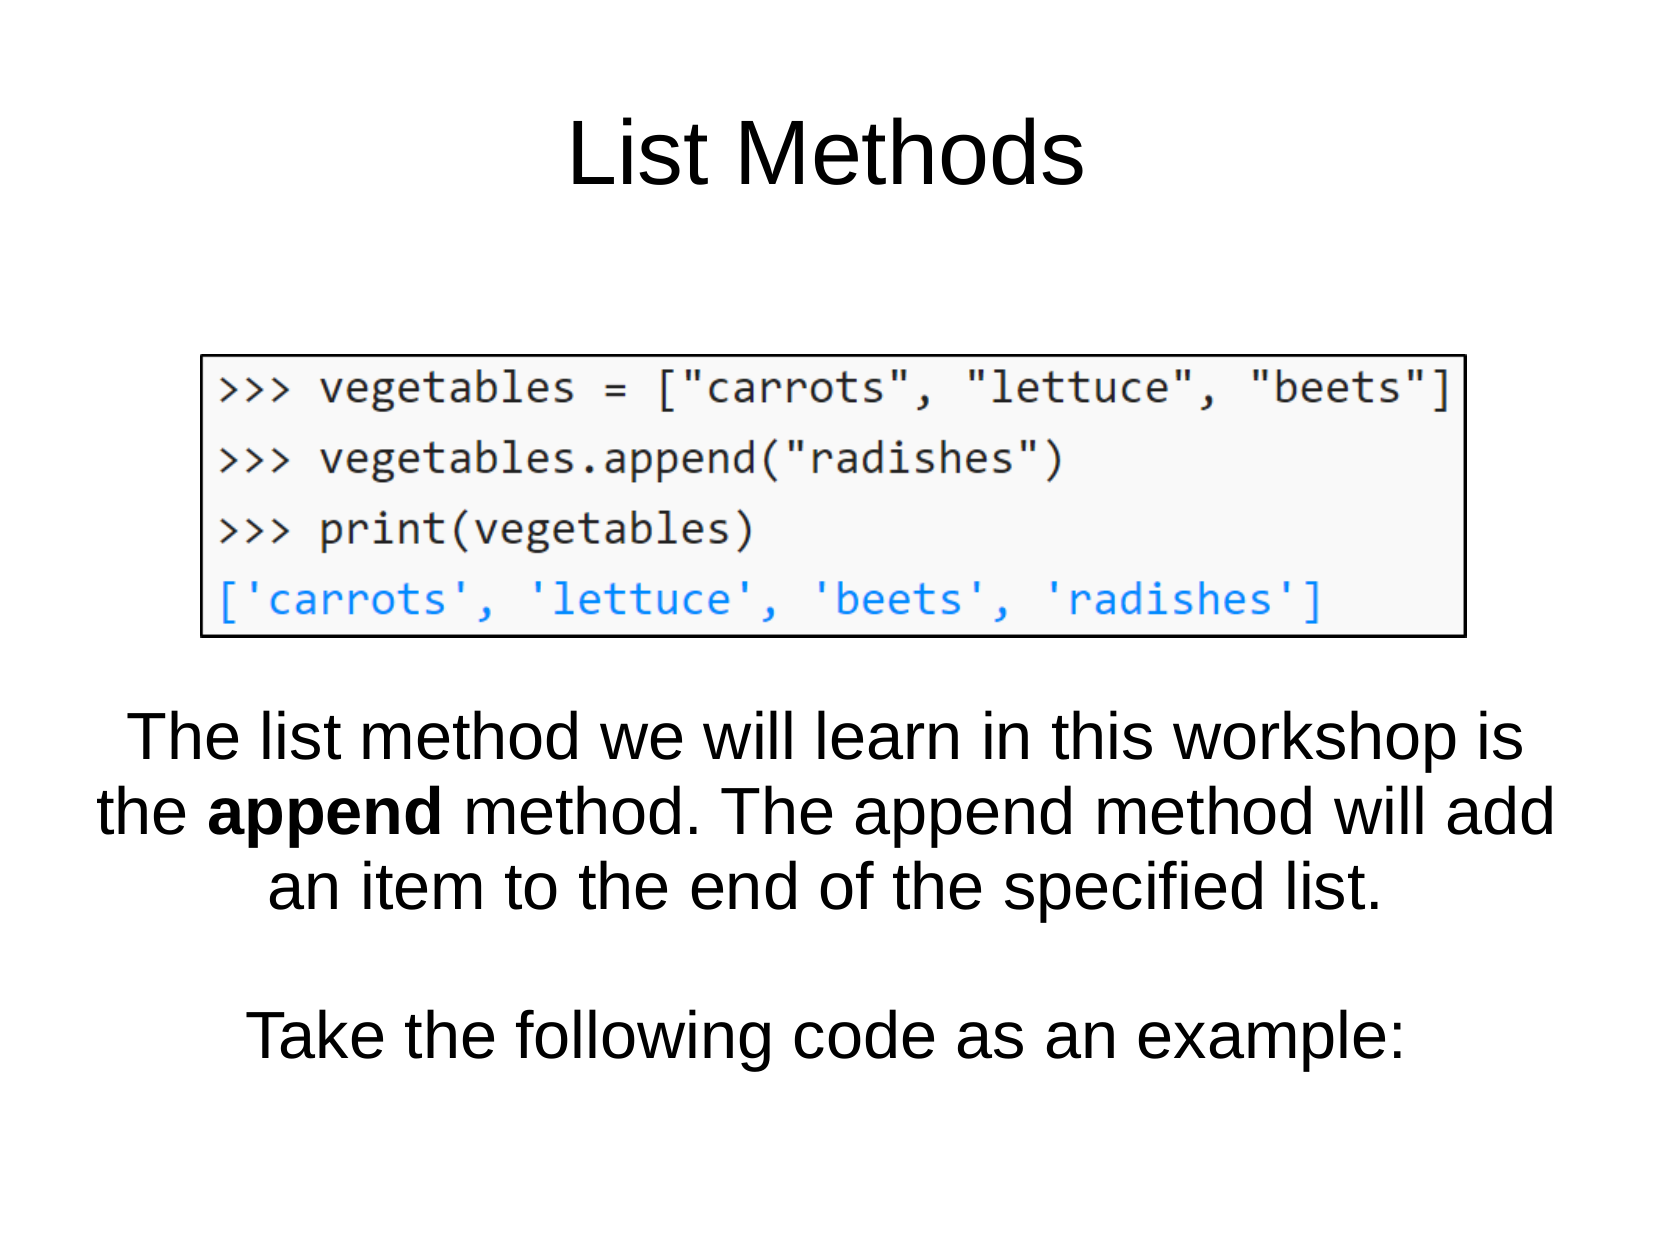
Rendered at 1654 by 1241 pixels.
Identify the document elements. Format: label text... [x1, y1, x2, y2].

title List Methods [82, 49, 1571, 257]
subtitle The list method we will learn in this workshop is the append method. The append method will add an item to the end of the specified list. Take the following code as an example: [82, 290, 1571, 1109]
picture [200, 354, 1467, 638]
